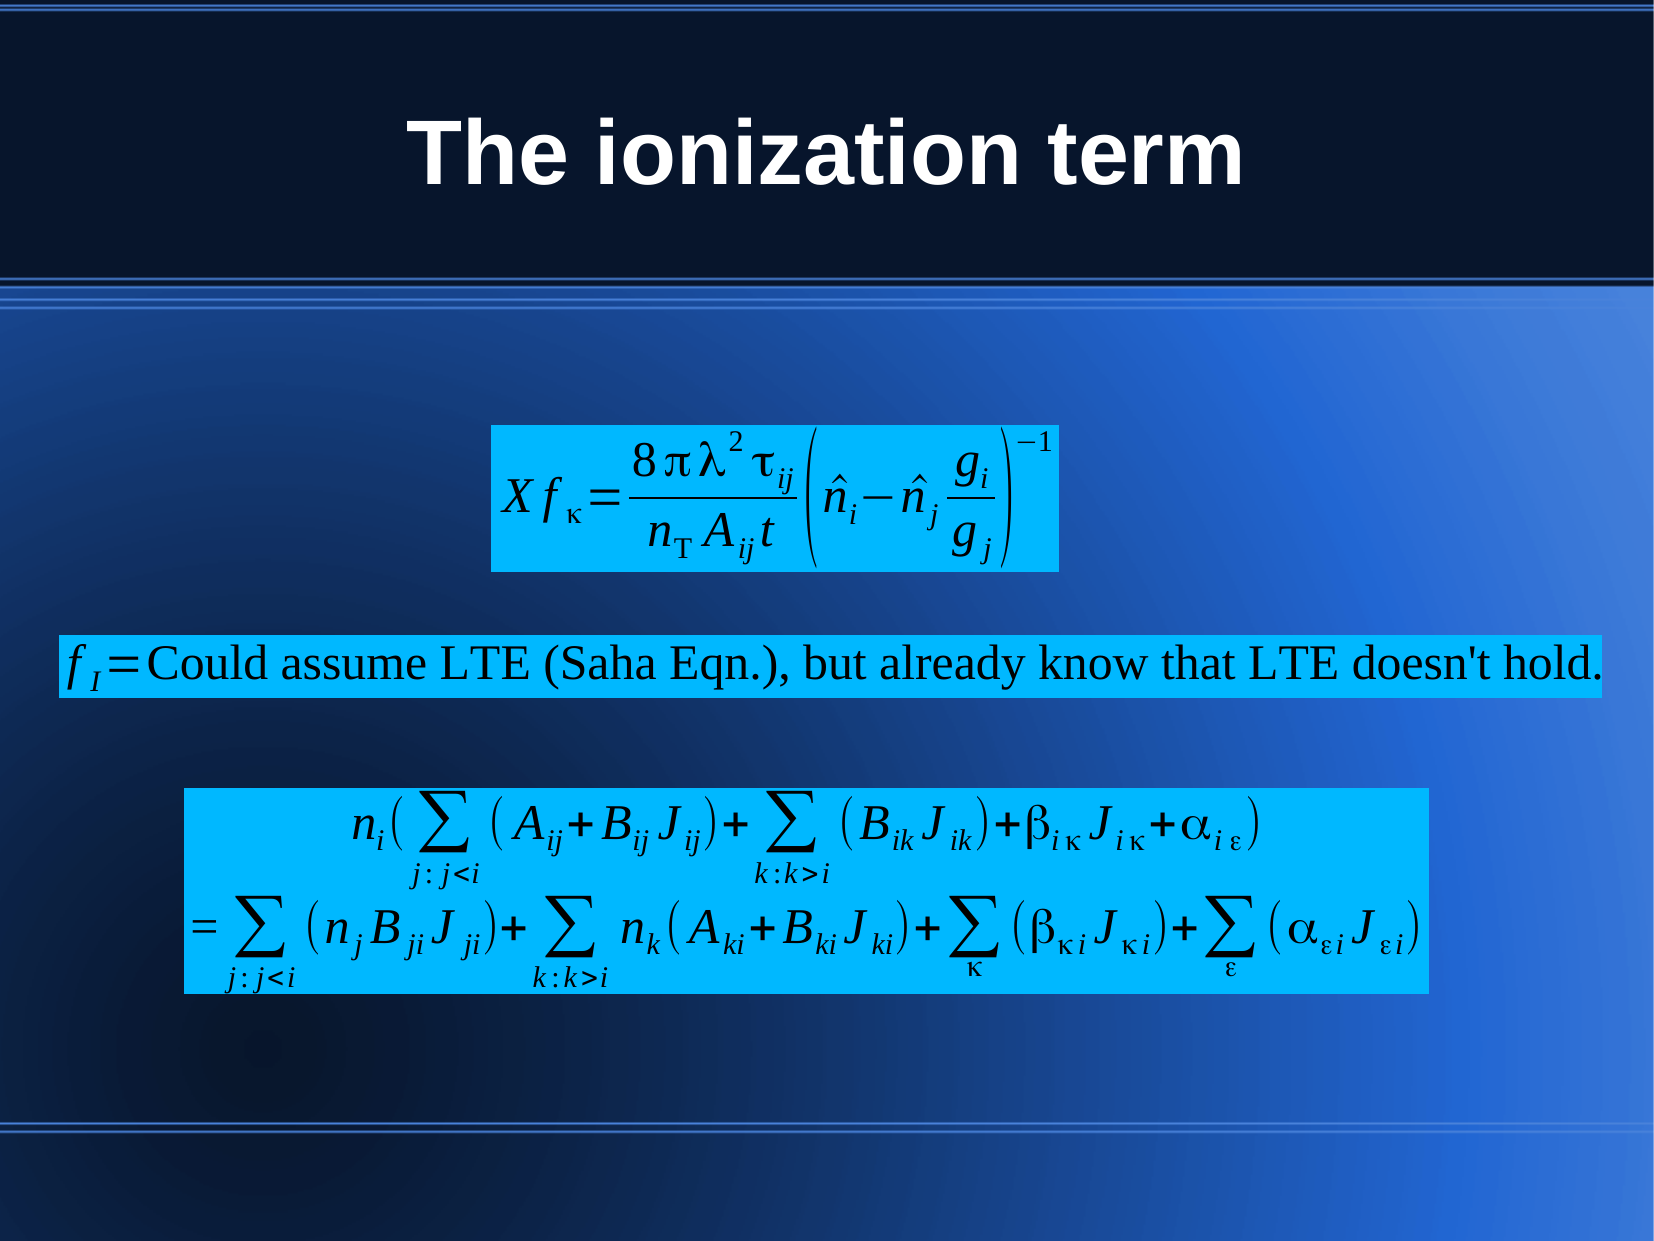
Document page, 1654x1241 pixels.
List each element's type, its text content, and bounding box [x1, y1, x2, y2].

title The ionization term [82, 49, 1571, 257]
chart [491, 424, 1059, 573]
chart [184, 787, 1429, 995]
picture [0, 0, 1654, 1241]
chart [59, 635, 1603, 698]
